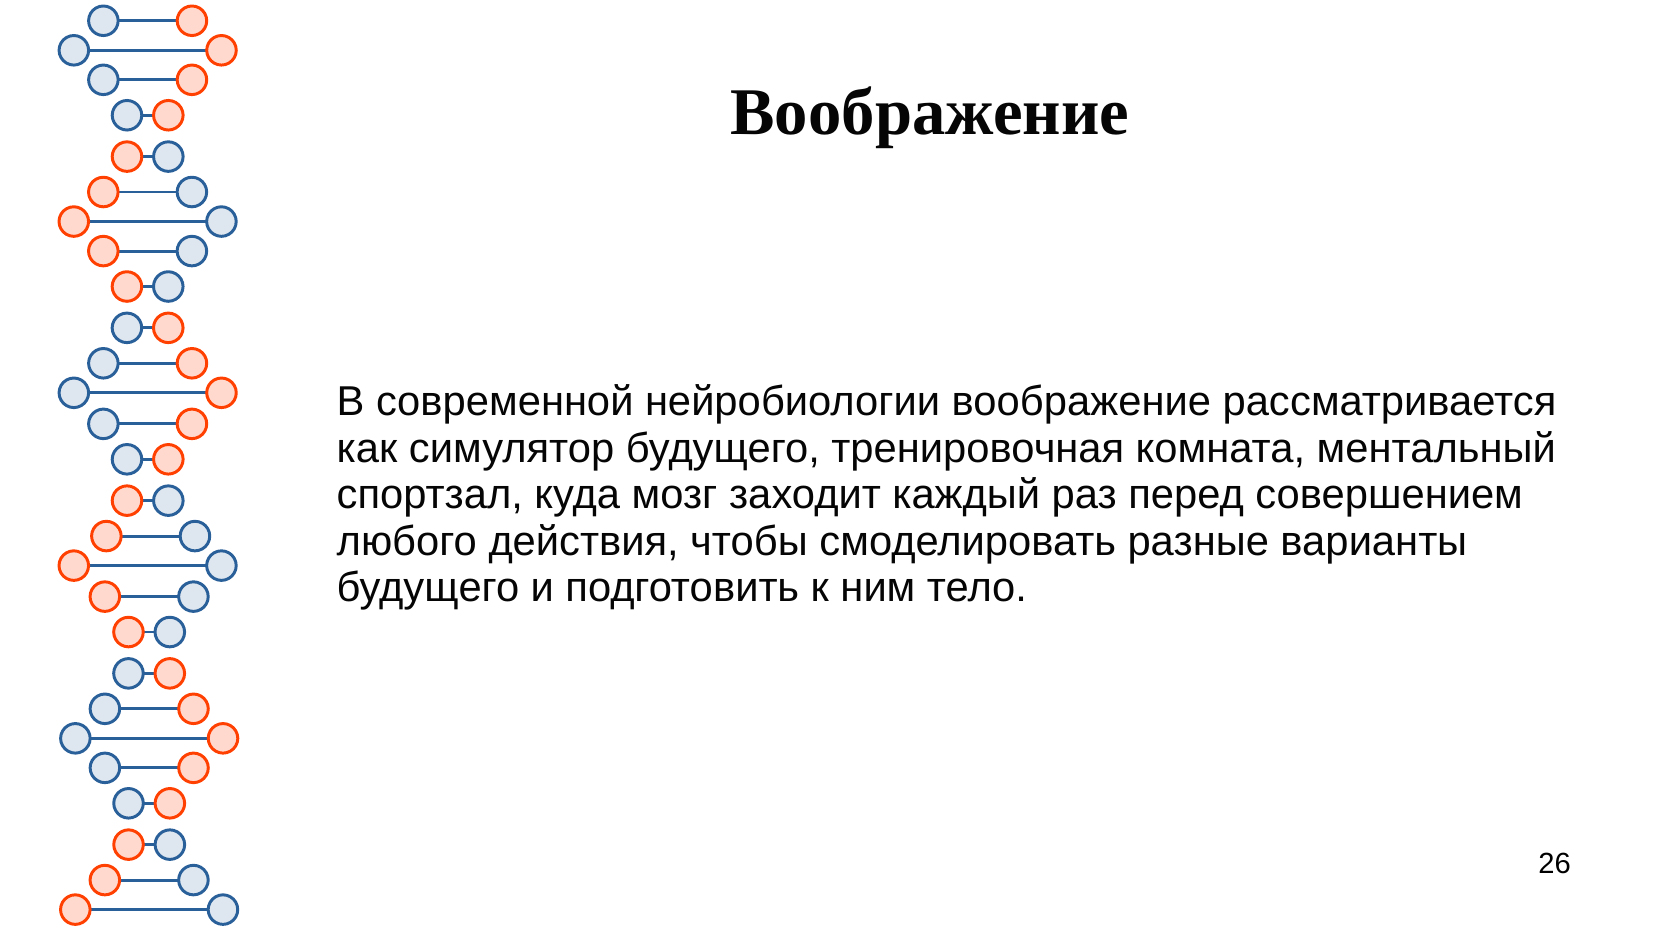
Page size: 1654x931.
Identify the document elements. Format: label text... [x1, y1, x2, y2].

title Воображение [265, 35, 1595, 189]
list В современной нейробиологии воображение рассматривается как симулятор будущего, тренировочная комната, ментальный спортзал, куда мозг заходит каждый раз перед совершением любого действия, чтобы смоделировать разные варианты будущего и подготовить к ним тело. [265, 224, 1595, 764]
